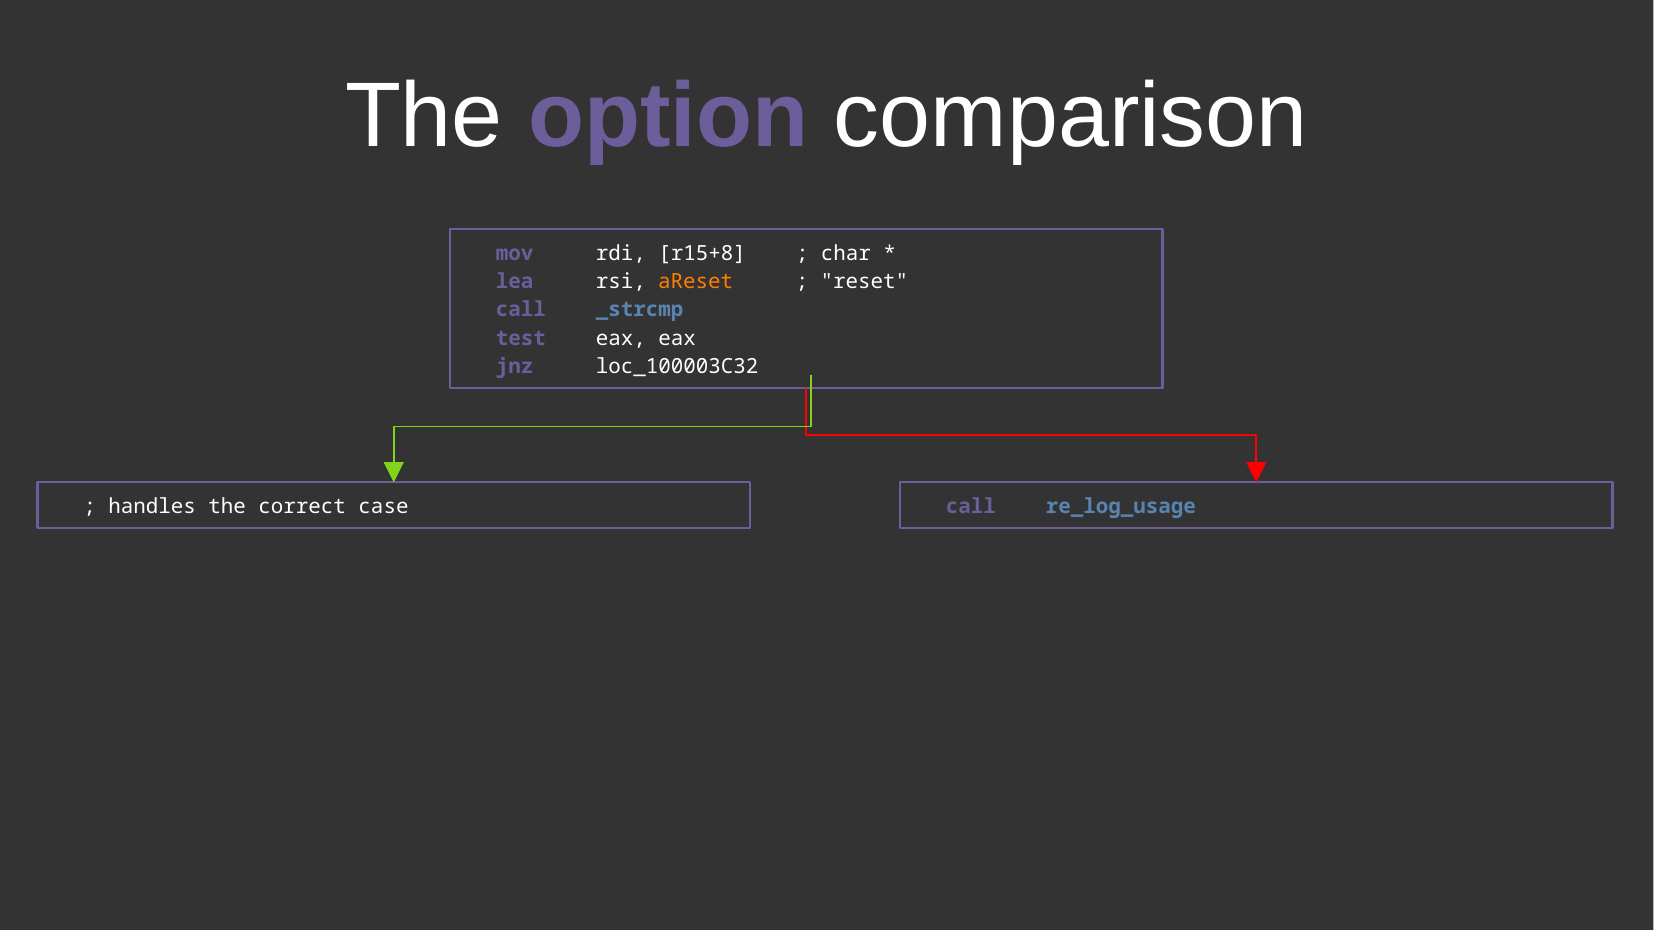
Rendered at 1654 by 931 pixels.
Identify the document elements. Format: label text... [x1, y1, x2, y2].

title The option comparison [82, 37, 1571, 193]
text_box call re_log_usage [900, 482, 1613, 526]
text_box mov rdi, [r15+8] ; char * lea rsi, aReset ; "reset" call _strcmp test eax, eax jnz loc_100003C32 [450, 229, 1163, 376]
text_box ; handles the correct case [37, 482, 751, 526]
